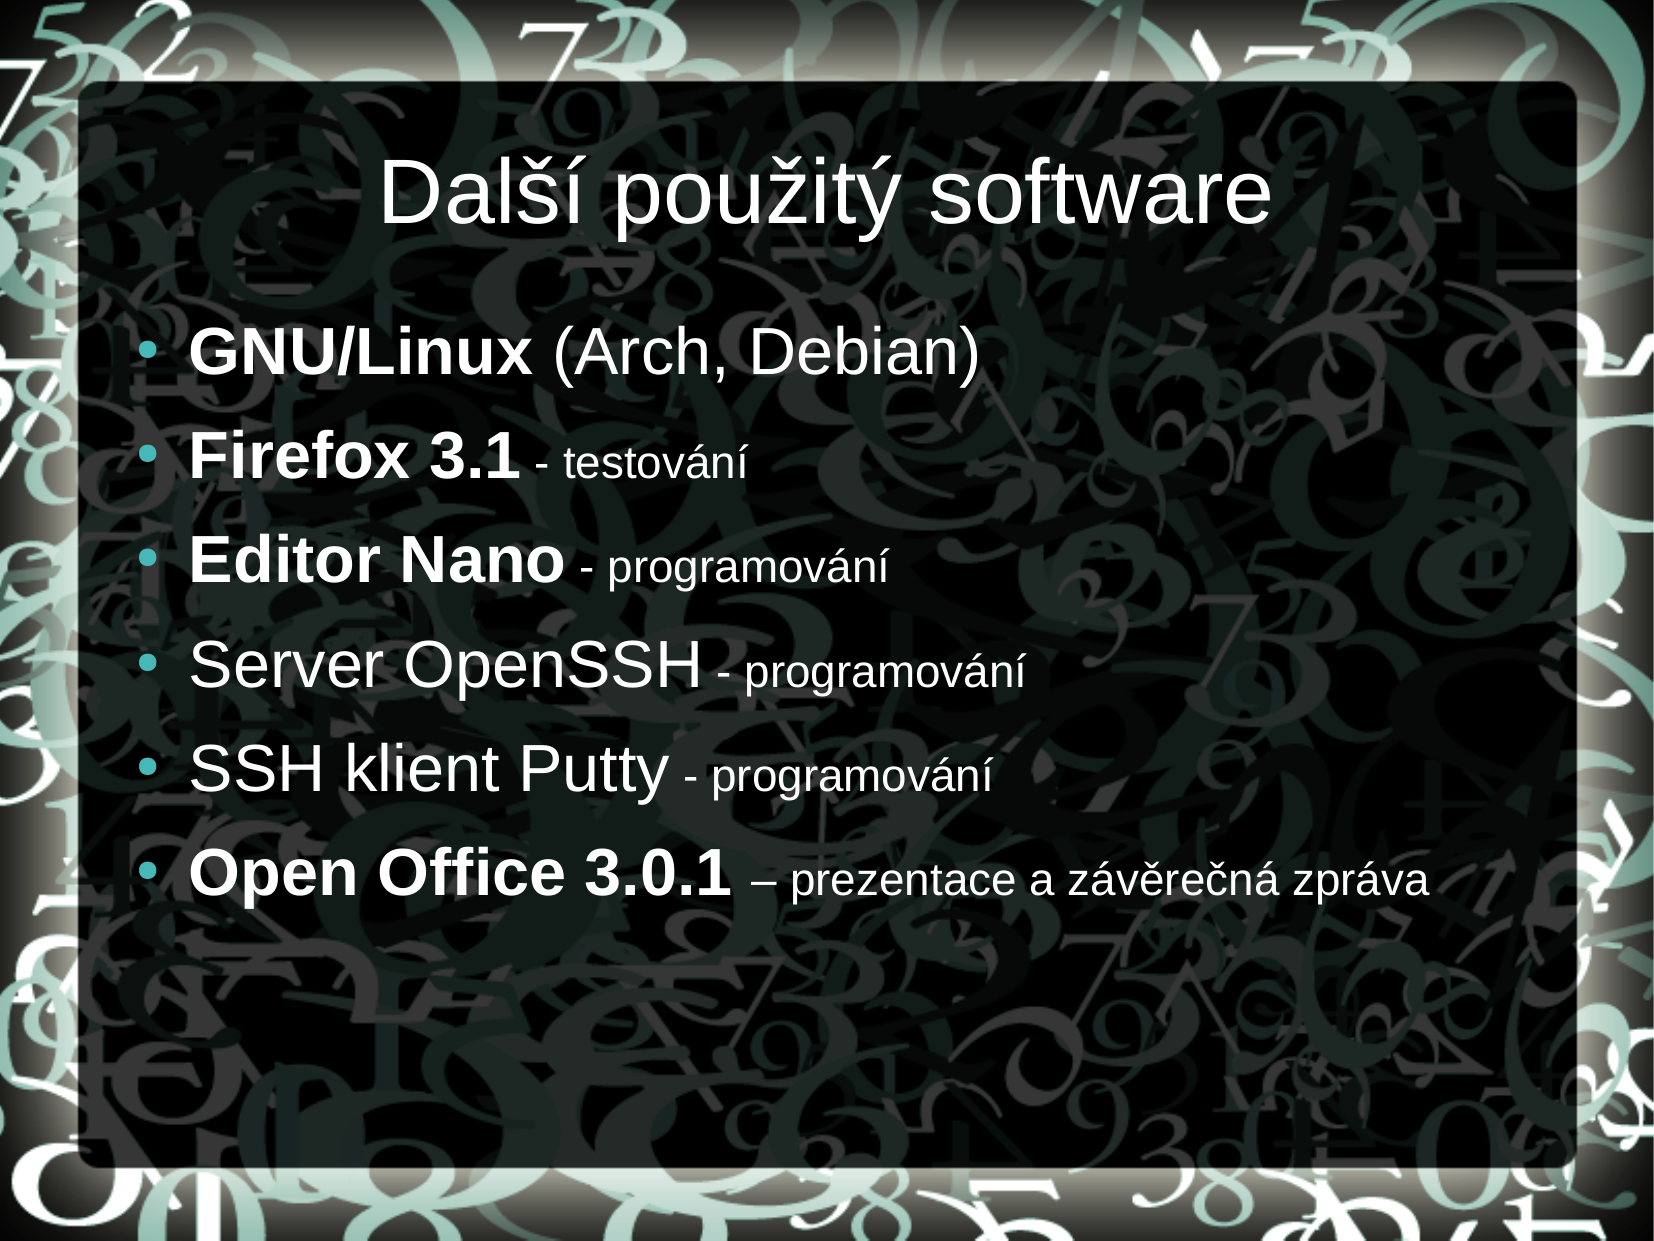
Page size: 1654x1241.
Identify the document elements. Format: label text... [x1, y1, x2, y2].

title Další použitý software [82, 95, 1571, 289]
picture [0, 0, 1654, 1241]
list GNU/Linux (Arch, Debian) Firefox 3.1 - testování Editor Nano - programování Server OpenSSH - programování SSH klient Putty - programování Open Office 3.0.1 – prezentace a závěrečná zpráva [118, 313, 1536, 1013]
